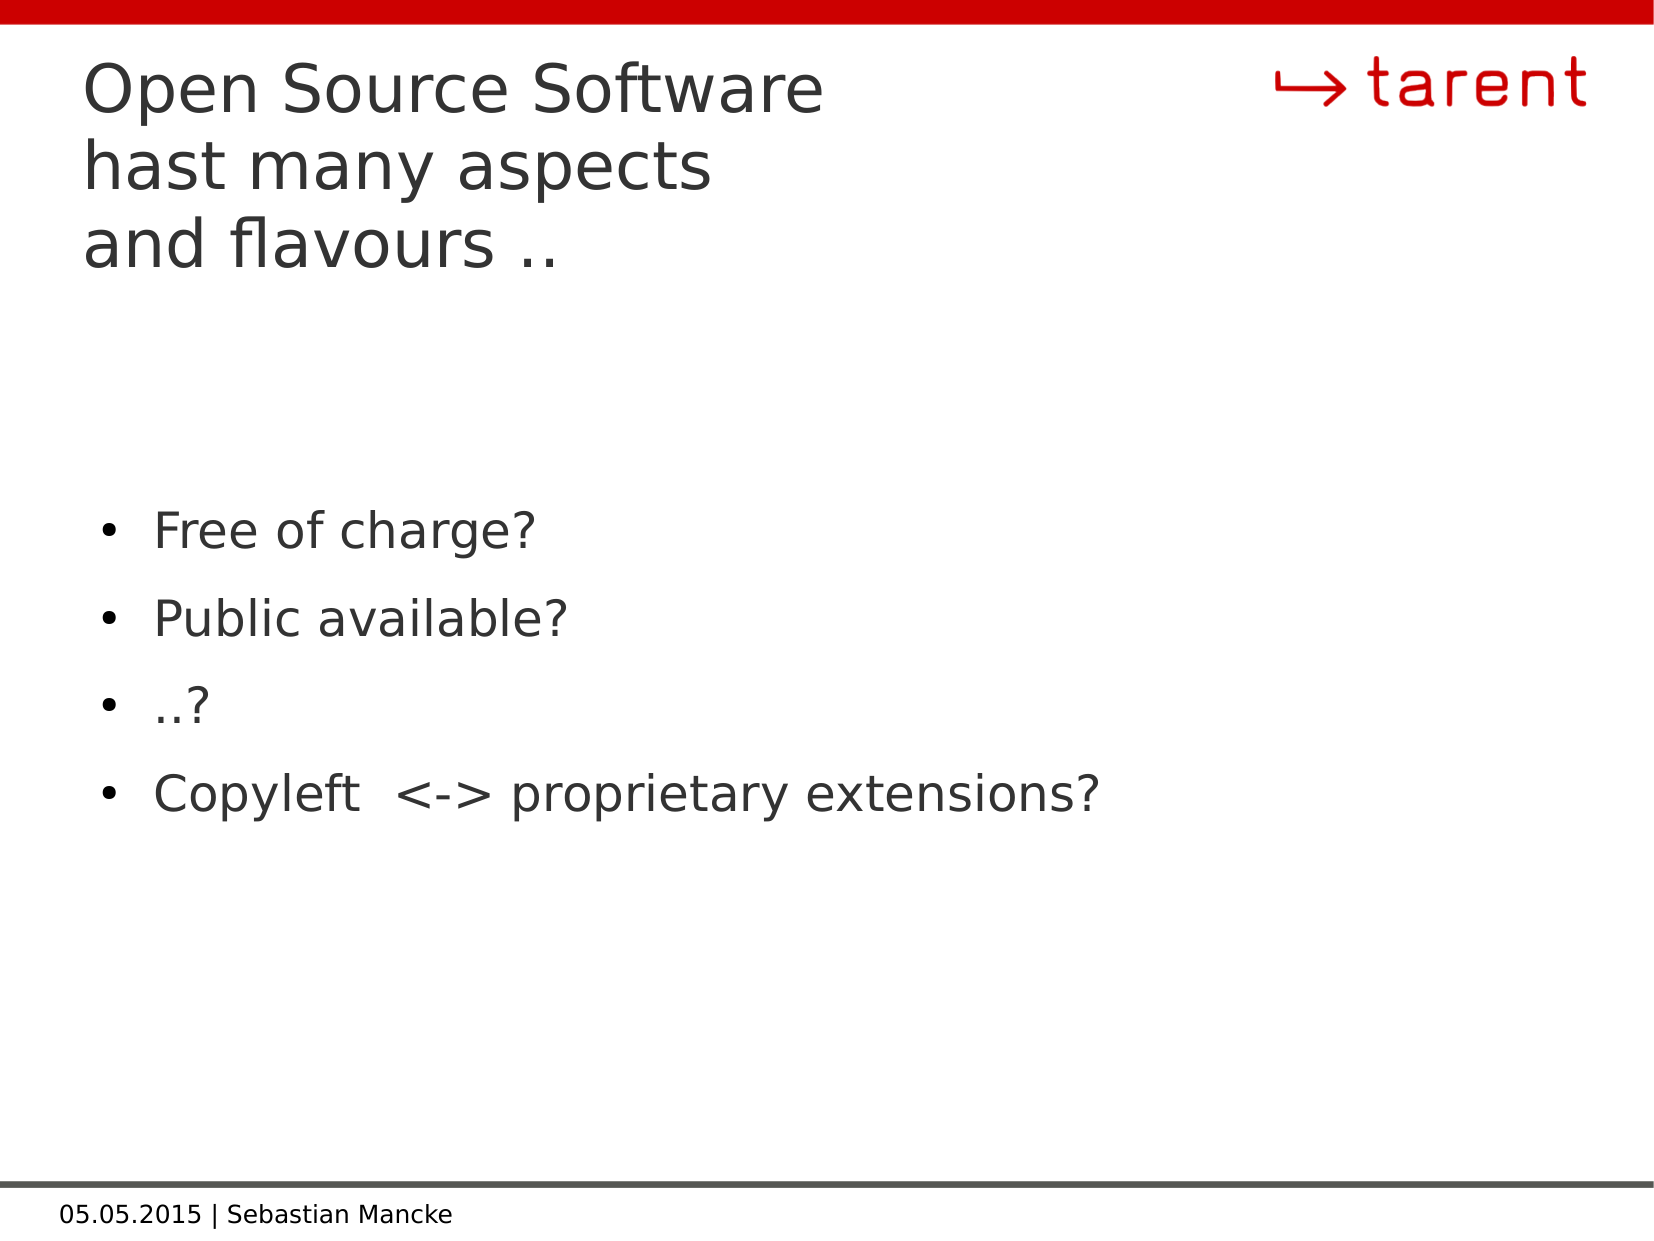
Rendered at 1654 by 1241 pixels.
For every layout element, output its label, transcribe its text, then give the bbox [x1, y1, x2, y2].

picture [1571, 51, 1612, 120]
picture [0, 1181, 1654, 1188]
list Free of charge? Public available? ..? Copyleft <-> proprietary extensions? [82, 501, 1571, 1148]
title Open Source Software hast many aspects and flavours .. [82, 50, 1571, 284]
picture [0, 0, 1654, 26]
